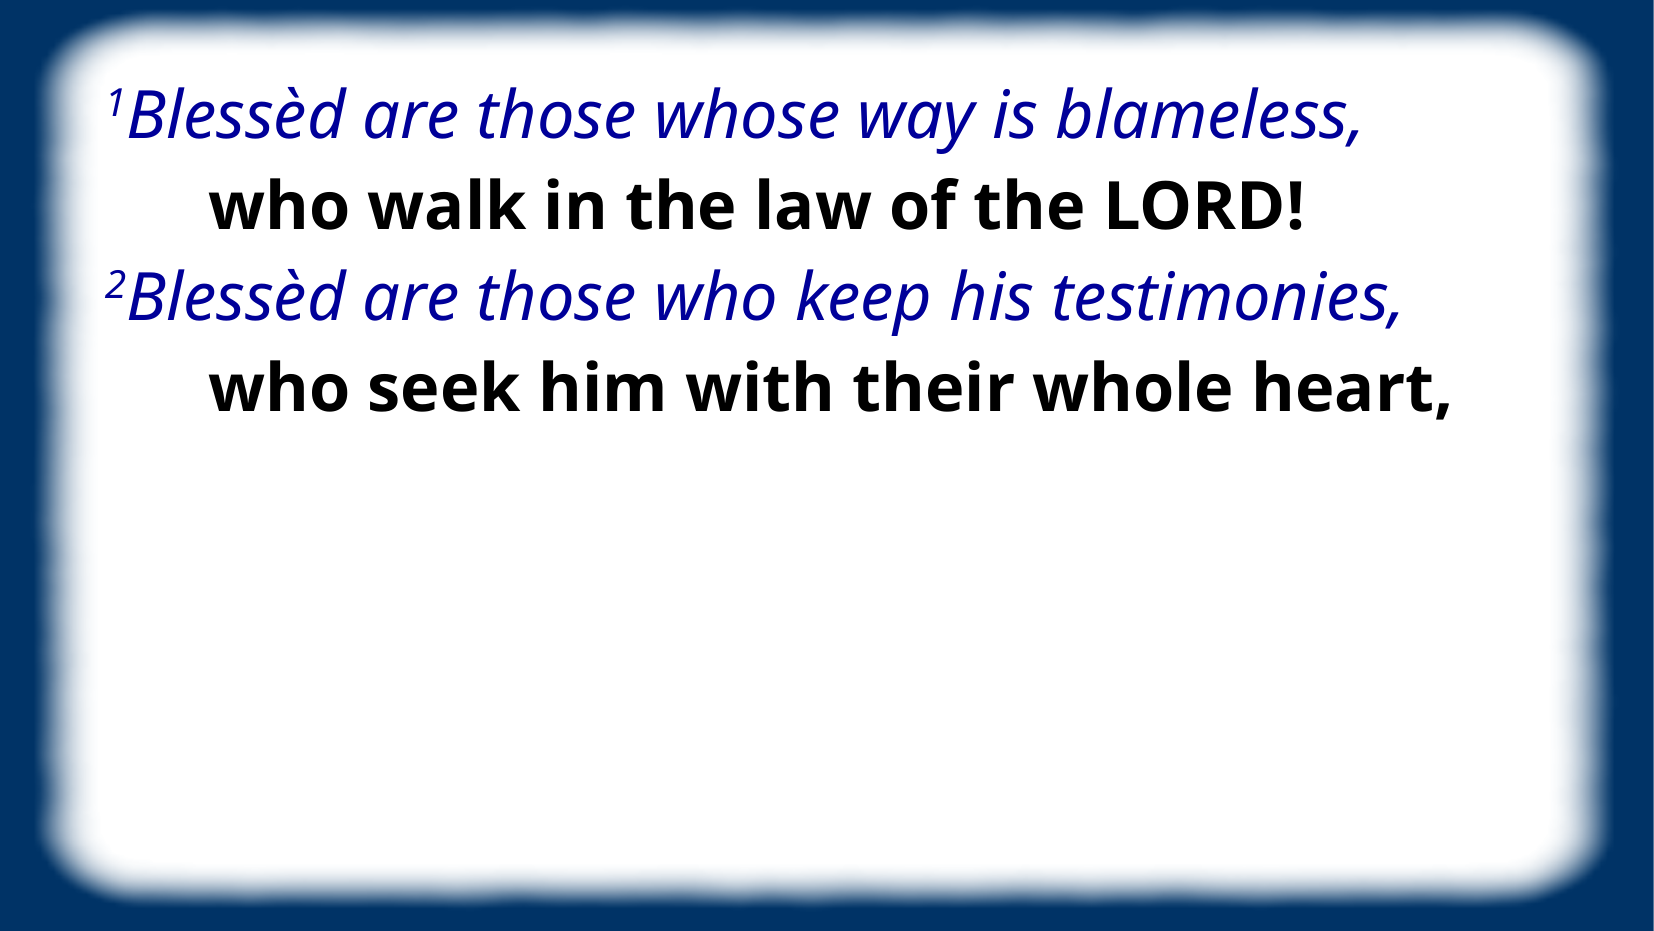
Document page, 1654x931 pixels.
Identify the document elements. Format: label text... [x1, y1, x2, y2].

text_box 1Blessèd are those whose way is blameless, who walk in the law of the LORD! 2Blessèd are those who keep his testimonies, who seek him with their whole heart, [90, 60, 1546, 430]
picture [0, 0, 1654, 931]
